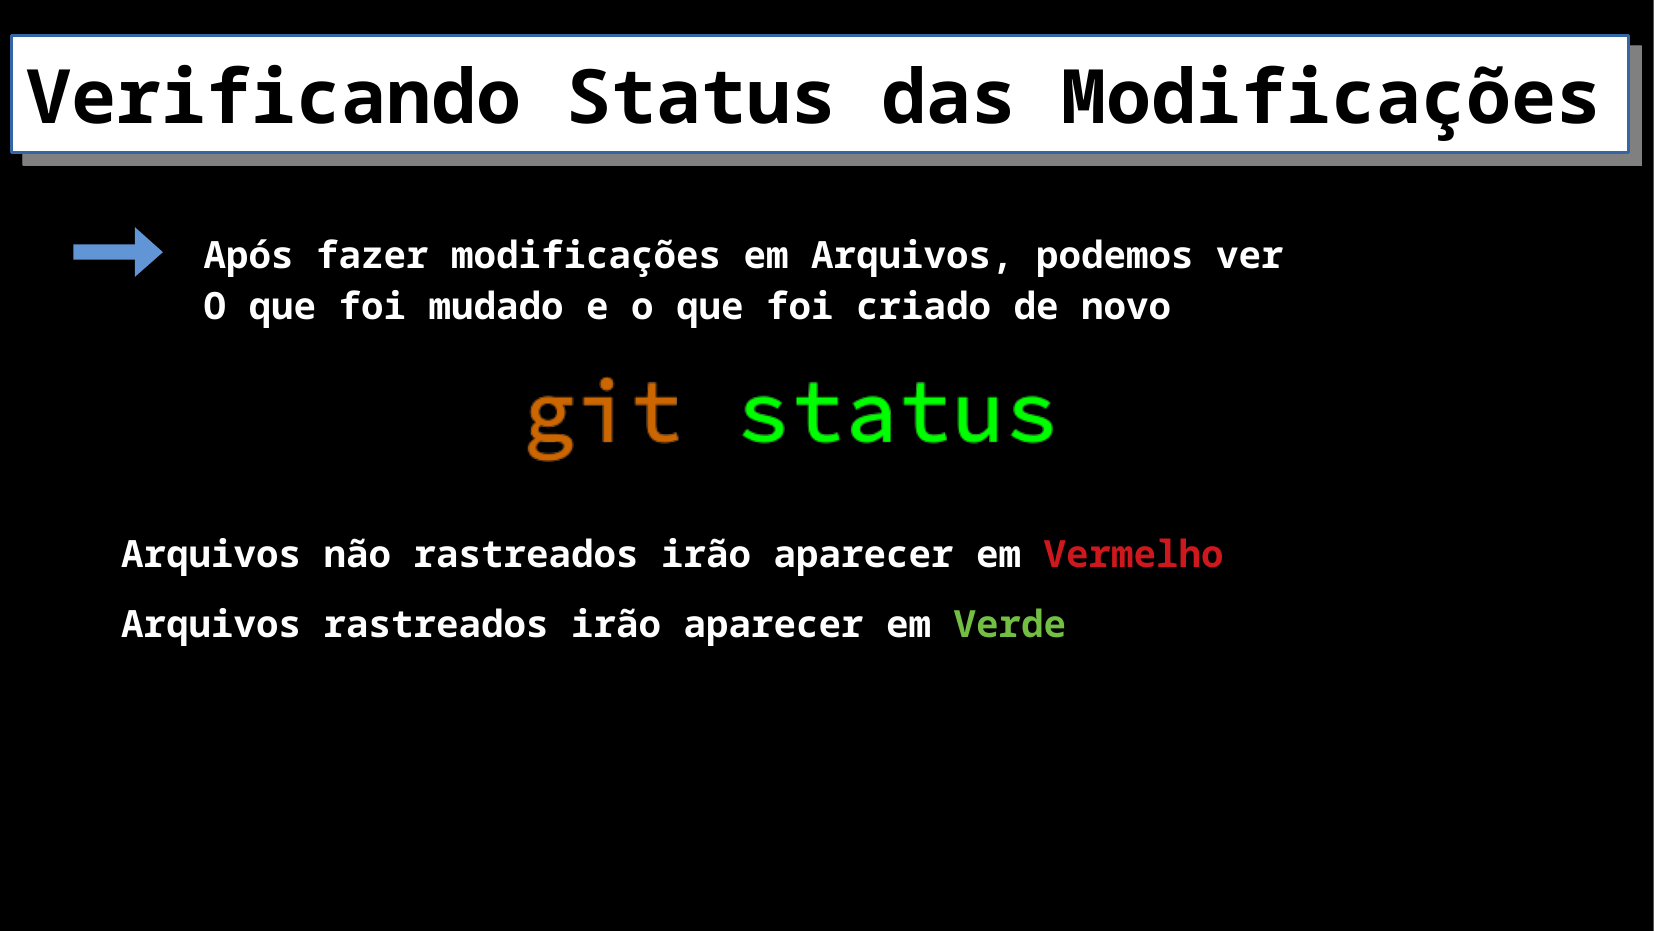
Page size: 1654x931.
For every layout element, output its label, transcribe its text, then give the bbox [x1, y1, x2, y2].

text_box Arquivos não rastreados irão aparecer em Vermelho [106, 519, 1239, 582]
text_box Arquivos rastreados irão aparecer em Verde [106, 590, 1081, 653]
picture [0, 0, 1654, 931]
text_box Após fazer modificações em Arquivos, podemos ver O que foi mudado e o que foi criado de novo [188, 221, 1418, 331]
text_box Verificando Status das Modificações [11, 35, 1629, 145]
